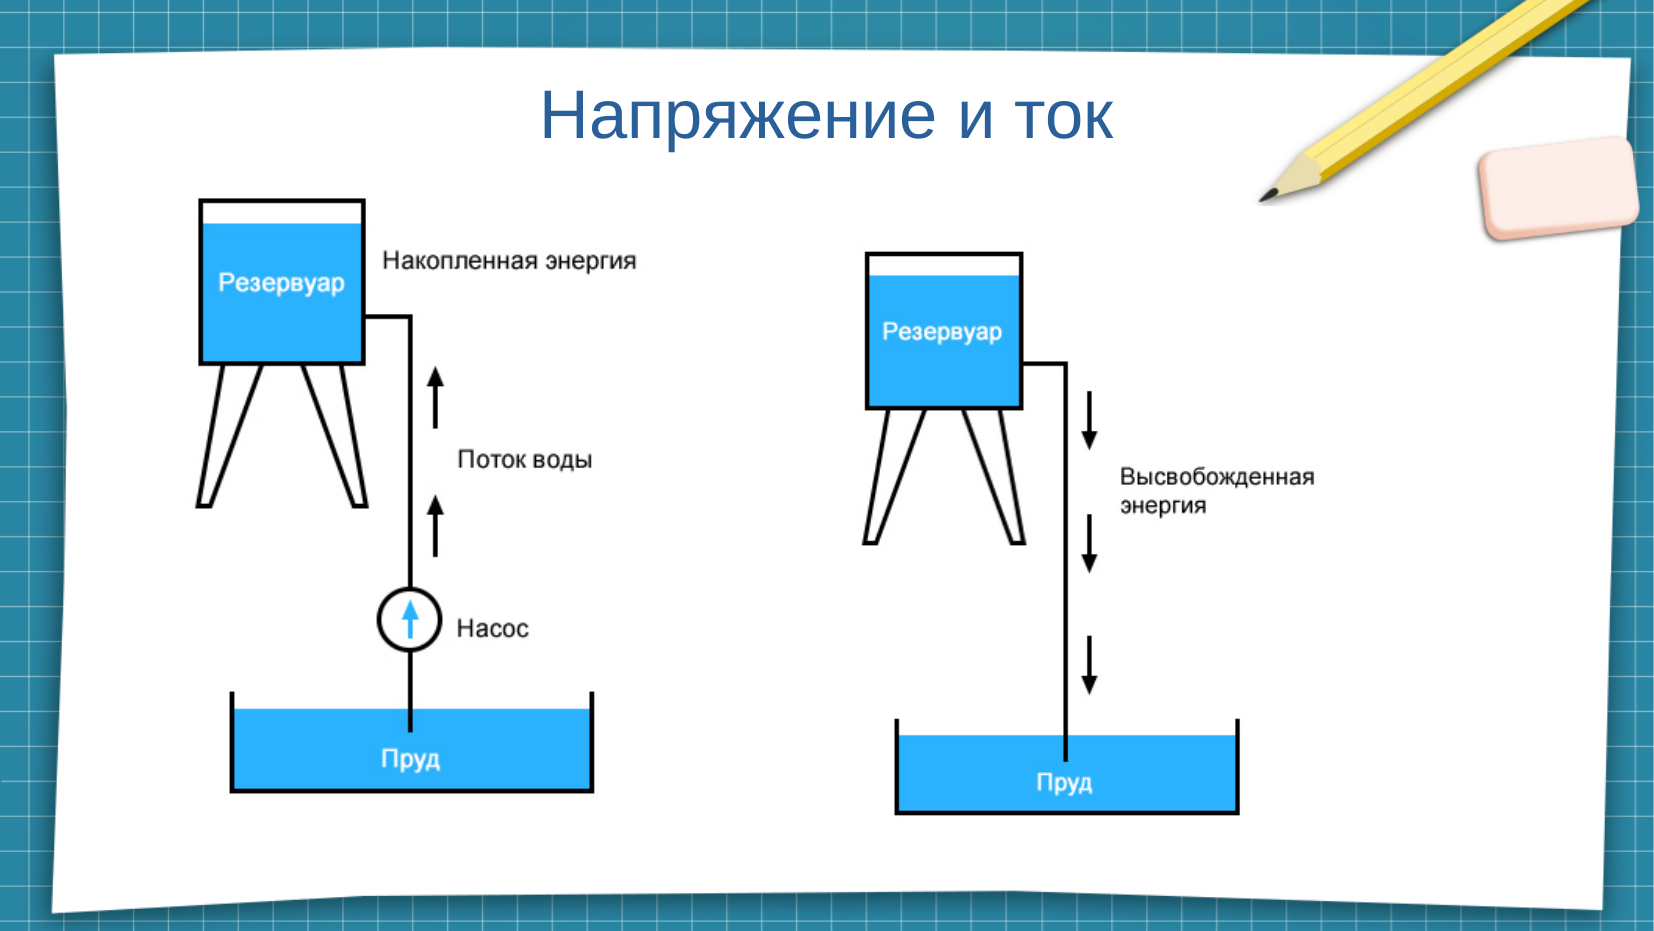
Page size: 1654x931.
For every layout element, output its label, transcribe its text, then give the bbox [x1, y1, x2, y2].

title Напряжение и ток [82, 37, 1571, 193]
picture [0, 0, 1654, 931]
